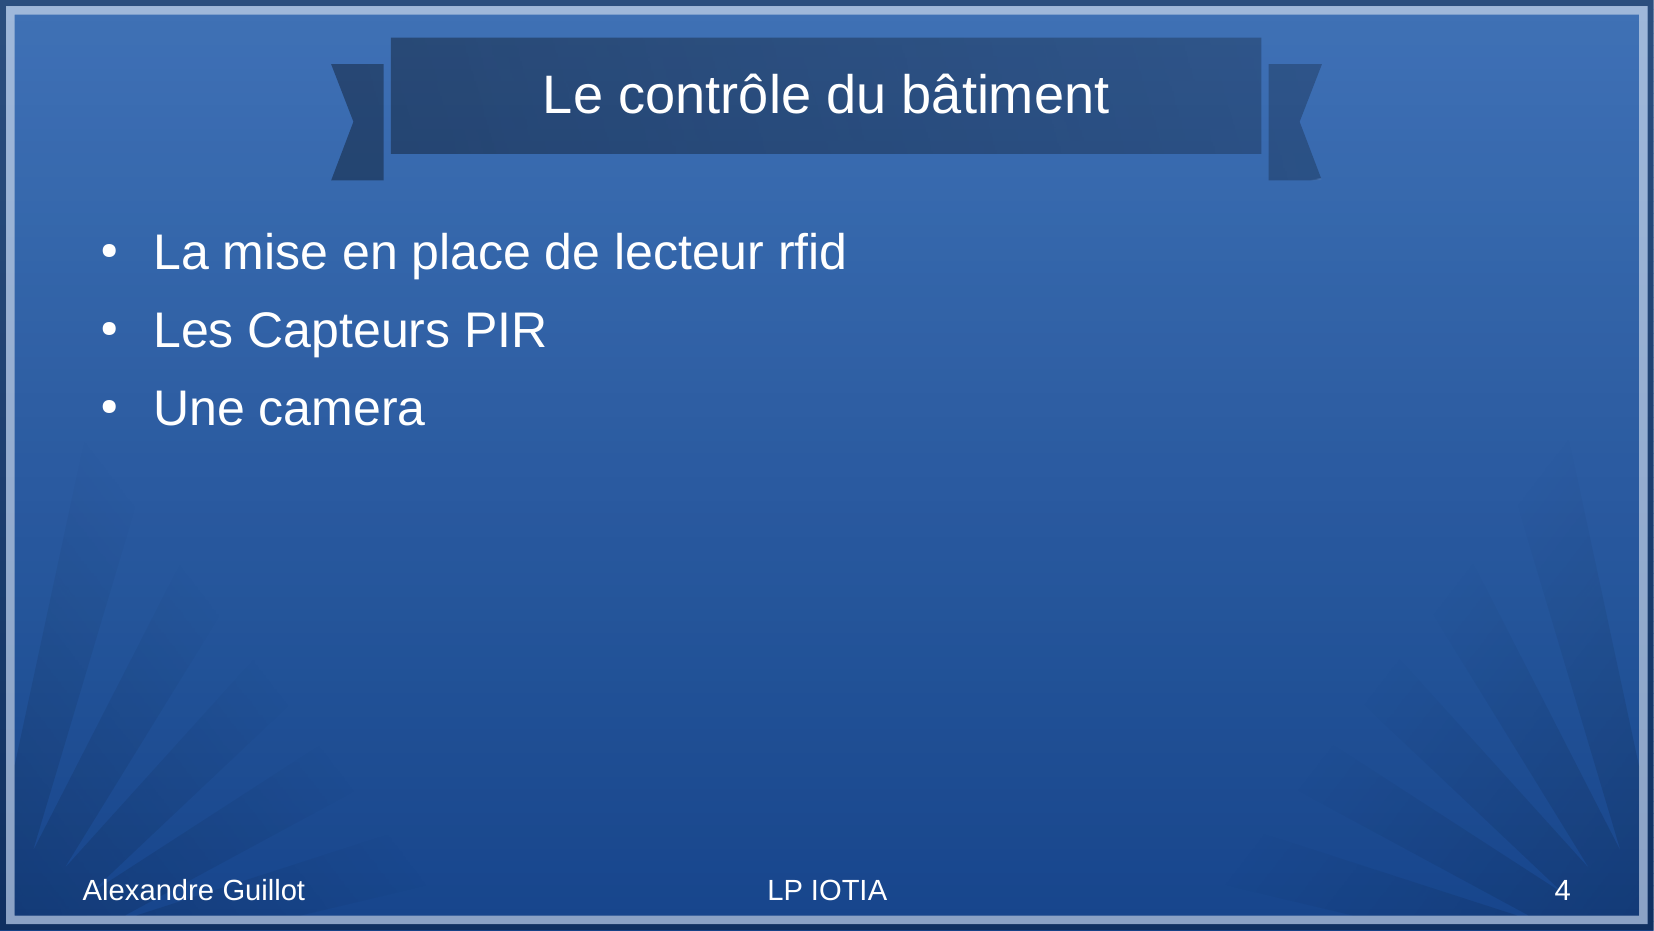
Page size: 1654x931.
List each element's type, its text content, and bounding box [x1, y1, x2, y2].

title Le contrôle du bâtiment [389, 35, 1264, 154]
list La mise en place de lecteur rfid Les Capteurs PIR Une camera [82, 224, 1571, 848]
